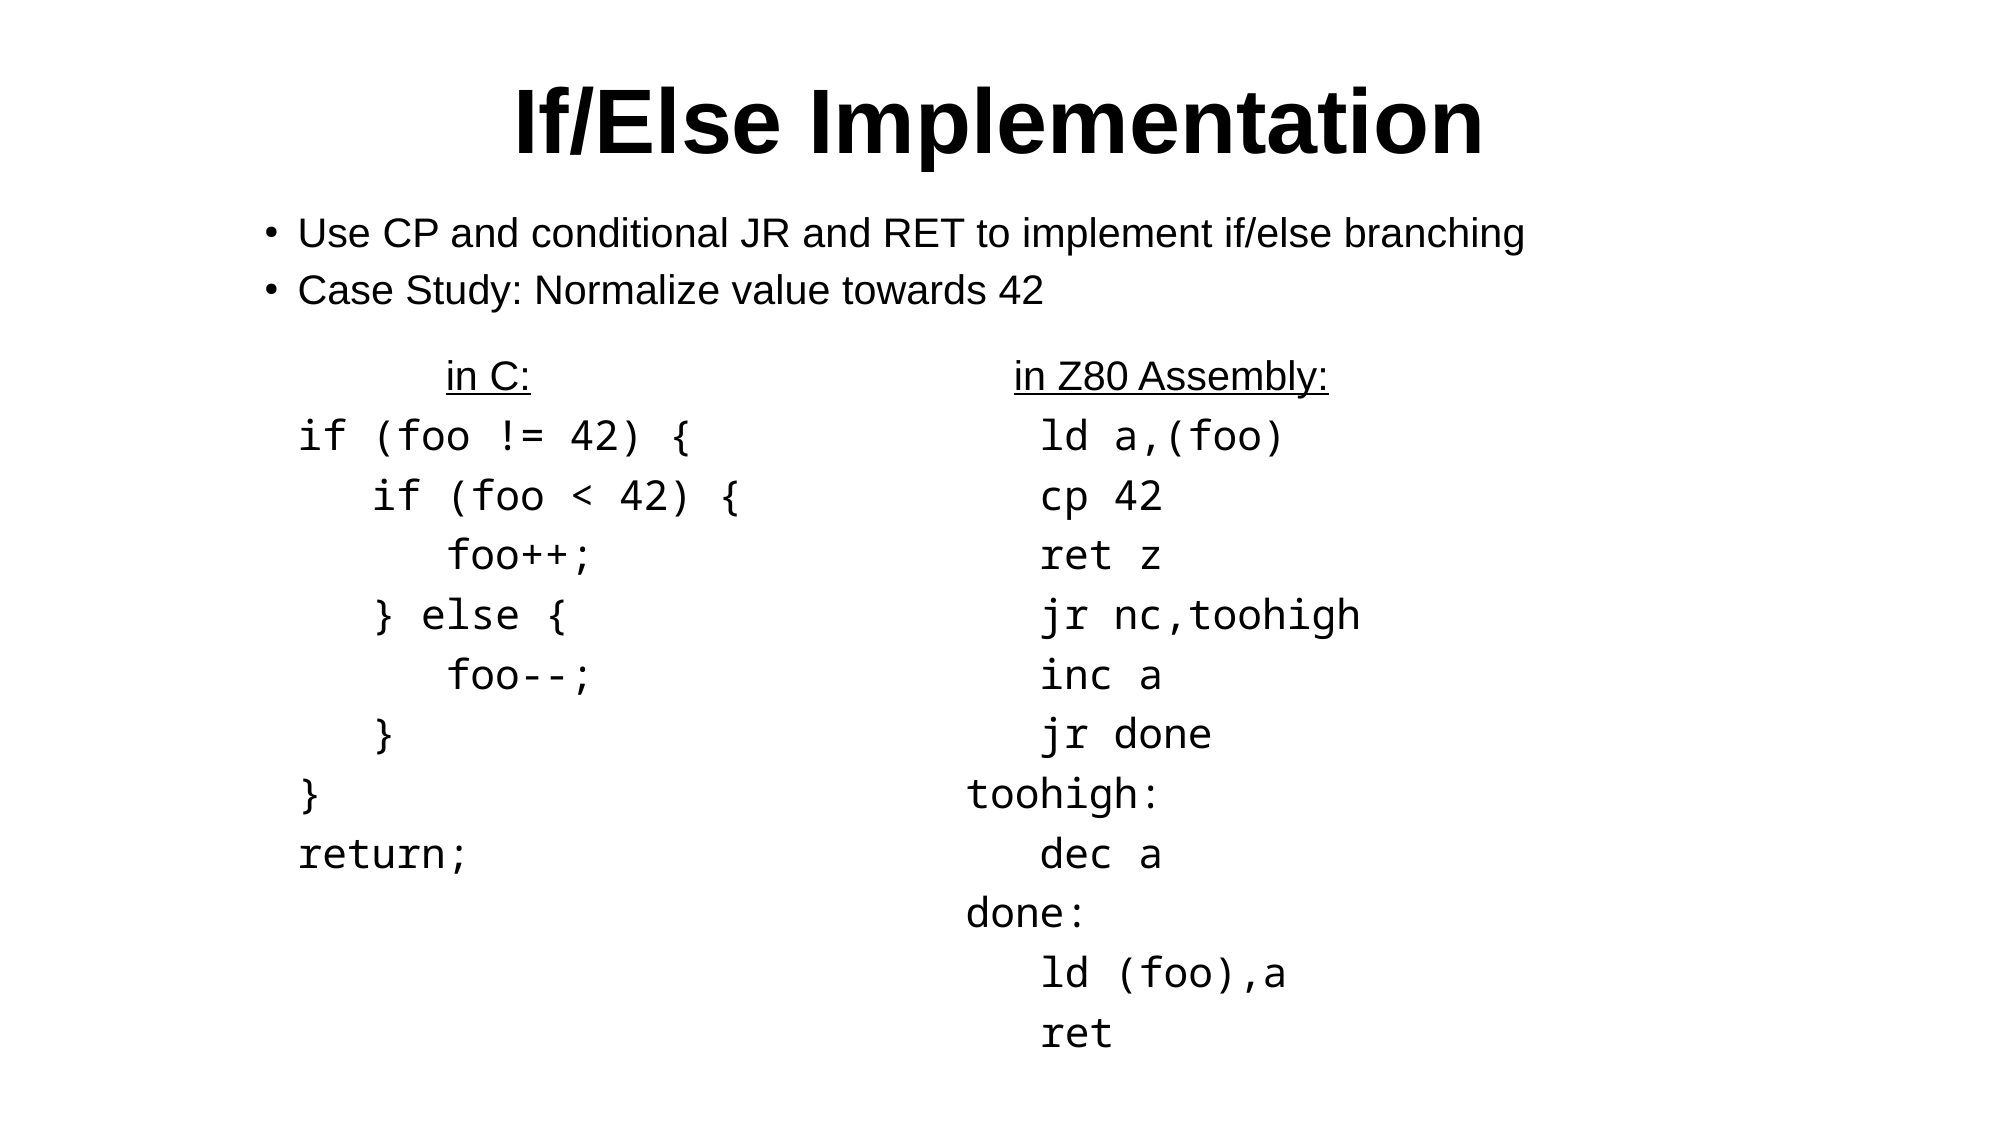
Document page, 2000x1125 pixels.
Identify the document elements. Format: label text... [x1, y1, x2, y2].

list Use CP and conditional JR and RET to implement if/else branching Case Study: Normalize value towards 42 in C: in Z80 Assembly: if (foo != 42) { ld a,(foo) if (foo < 42) { cp 42 foo++; ret z } else { jr nc,toohigh foo--; inc a } jr done } toohigh: return; dec a done: ld (foo),a ret [253, 210, 1729, 1078]
title If/Else Implementation [137, 12, 1862, 231]
